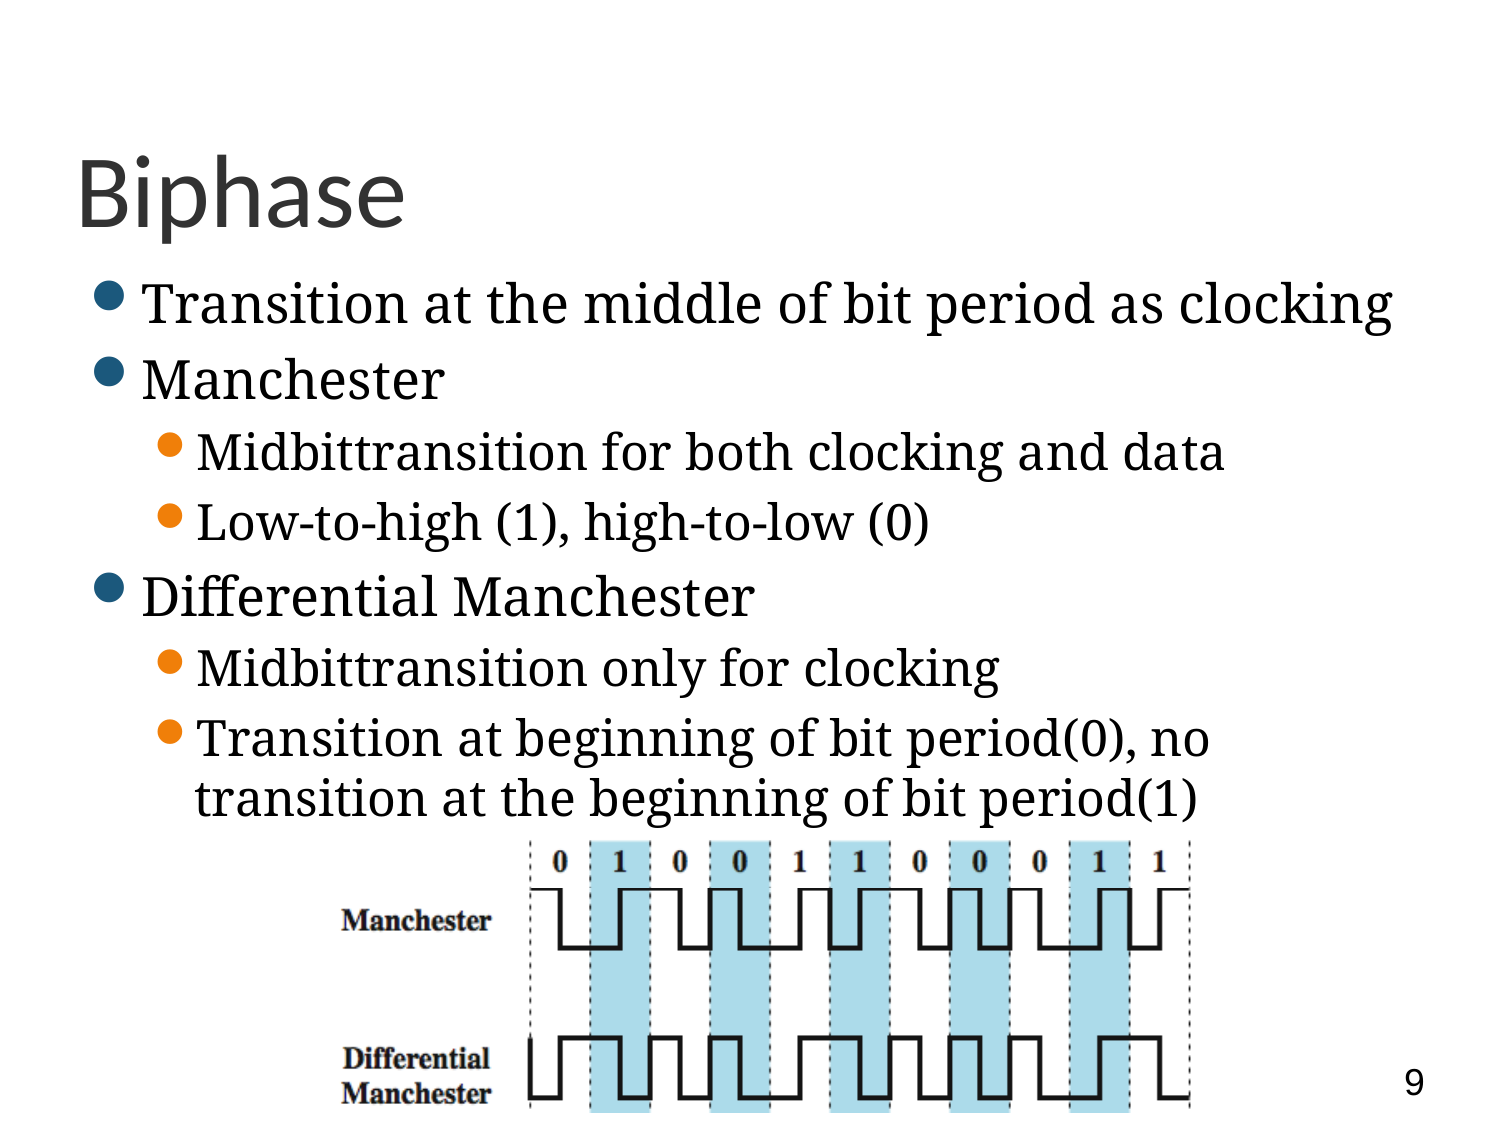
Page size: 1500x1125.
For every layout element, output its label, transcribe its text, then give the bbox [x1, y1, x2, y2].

title Biphase [75, 115, 1426, 262]
text_box <number> [1299, 1042, 1426, 1103]
picture [275, 837, 1288, 1113]
text_box Transition at the middle of bit period as clocking Manchester Midbittransition for both clocking and data Low-to-high (1), high-to-low (0) Differential Manchester Midbittransition only for clocking Transition at beginning of bit period(0), no transition at the beginning of bit period(1) [75, 262, 1426, 983]
